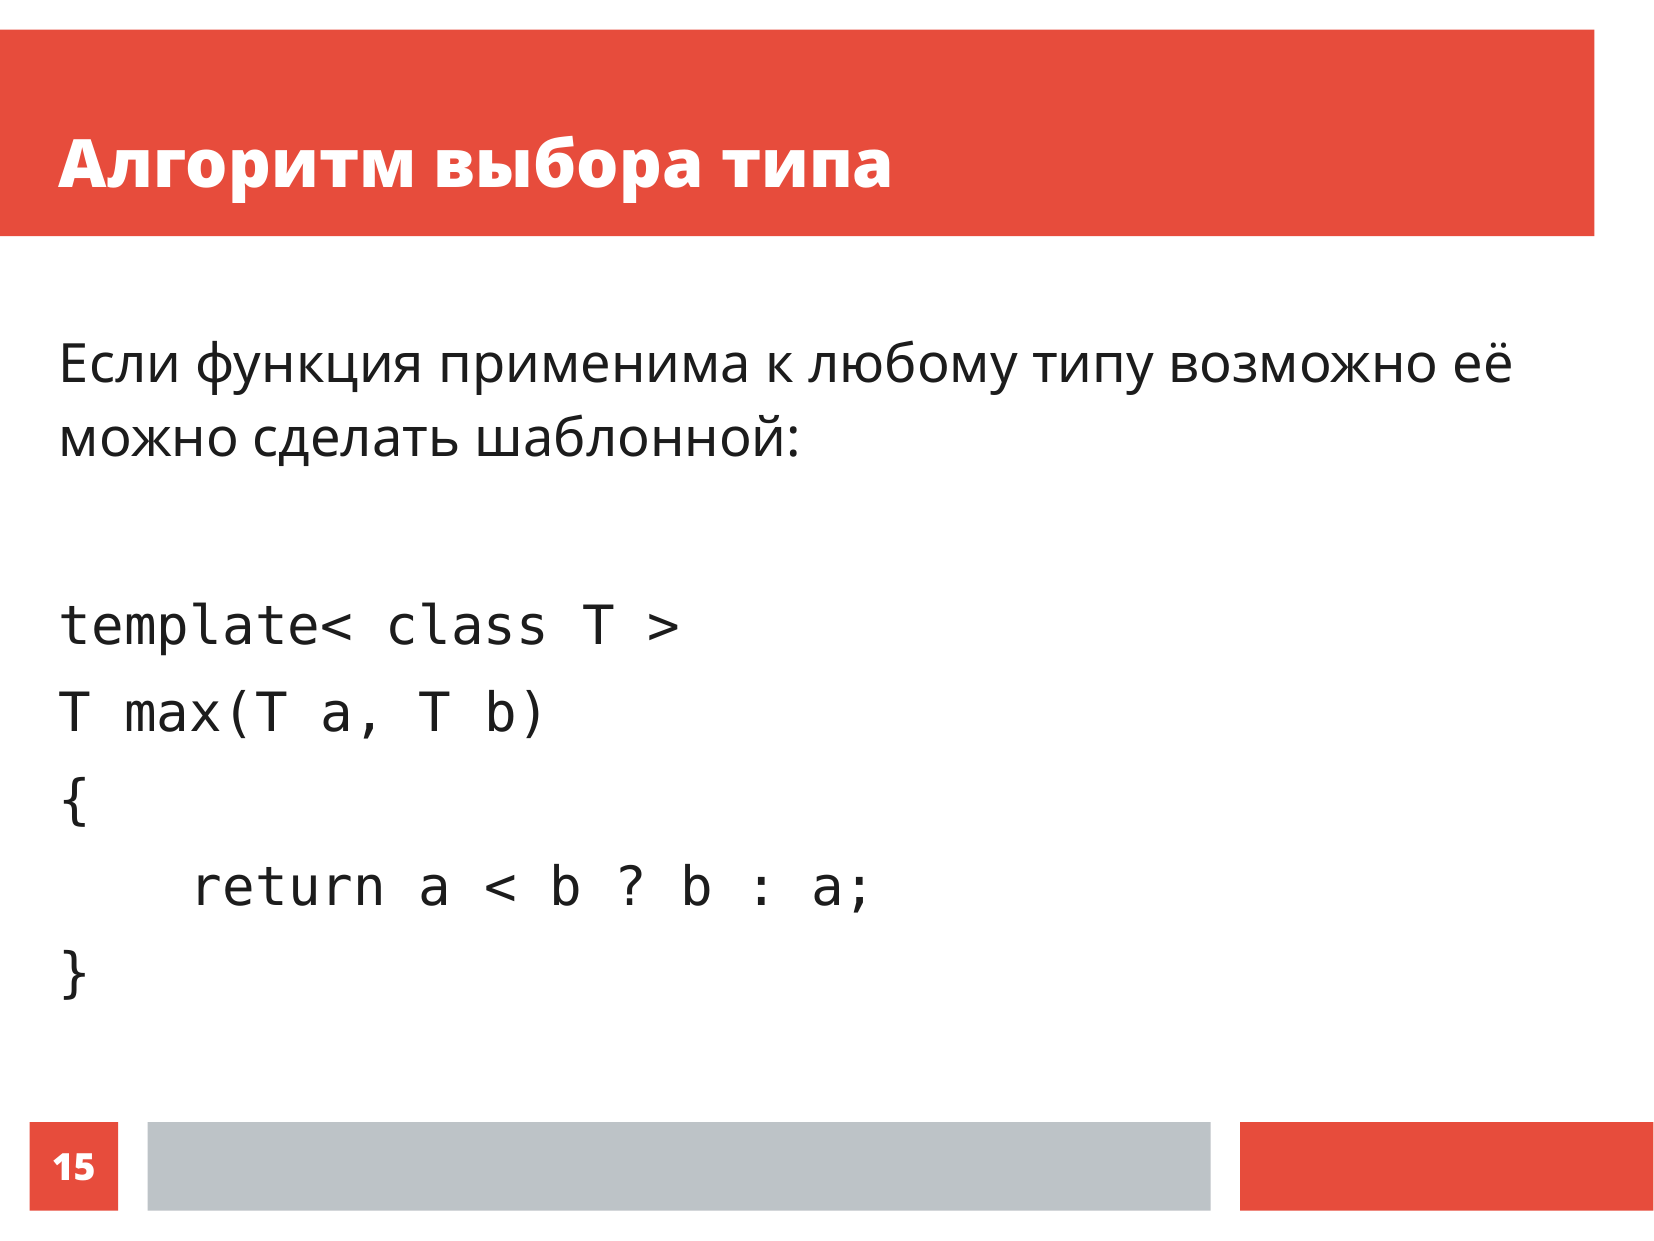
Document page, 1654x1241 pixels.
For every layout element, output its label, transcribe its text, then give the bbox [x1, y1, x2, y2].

list Если функция применима к любому типу возможно её можно сделать шаблонной: template< class T > T max(T a, T b) { return a < b ? b : a; } [59, 324, 1565, 1093]
title Алгоритм выбора типа [59, 59, 1595, 207]
